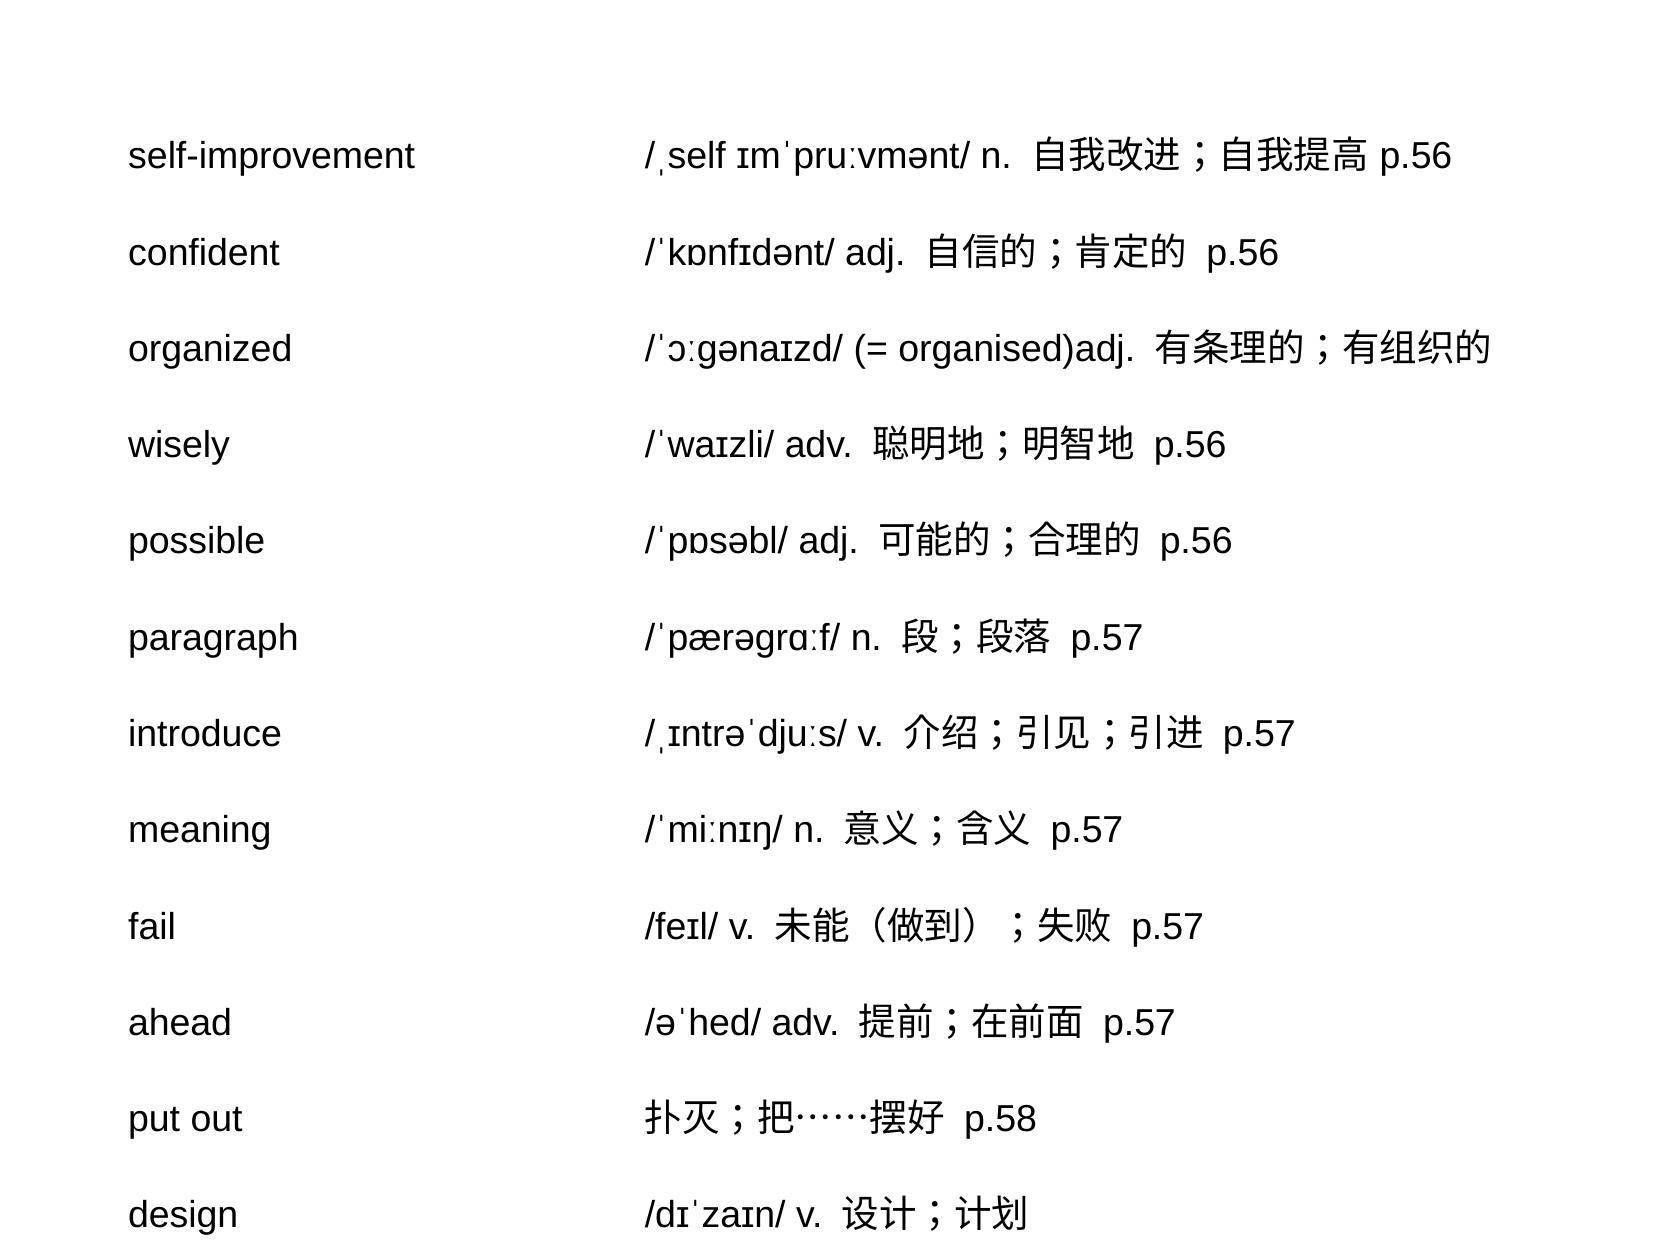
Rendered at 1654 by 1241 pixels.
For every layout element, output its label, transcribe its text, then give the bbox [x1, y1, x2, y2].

text_box self-improvement /ˌself ɪmˈpruːvmənt/ n. 自我改进；自我提高p.56 confident /ˈkɒnfɪdənt/ adj. 自信的；肯定的 p.56 organized /ˈɔːɡənaɪzd/ (= organised)adj. 有条理的；有组织的 wisely /ˈwaɪzli/ adv. 聪明地；明智地 p.56 possible /ˈpɒsəbl/ adj. 可能的；合理的 p.56 paragraph /ˈpærəɡrɑːf/ n. 段；段落 p.57 introduce /ˌɪntrəˈdjuːs/ v. 介绍；引见；引进 p.57 meaning /ˈmiːnɪŋ/ n. 意义；含义 p.57 fail /feɪl/ v. 未能（做到）；失败 p.57 ahead /əˈhed/ adv. 提前；在前面 p.57 put out 扑灭；把……摆好 p.58 design /dɪˈzaɪn/ v. 设计；计划 n. 设计；花纹 p.58 [113, 118, 1536, 1185]
